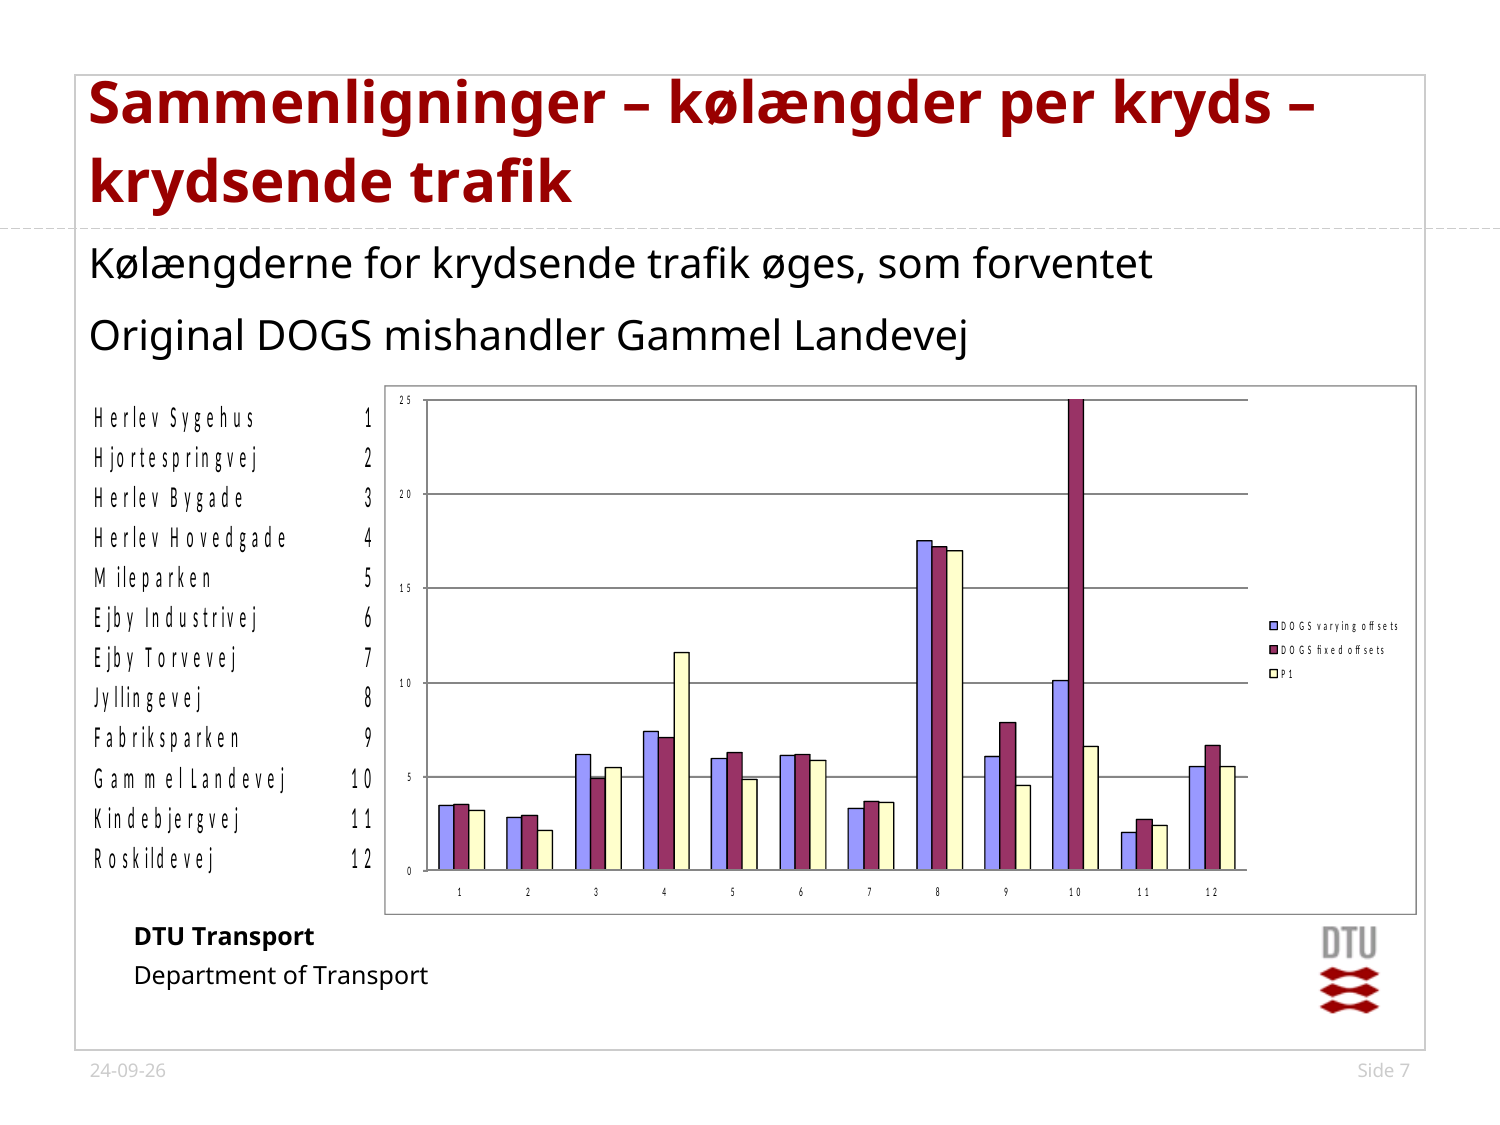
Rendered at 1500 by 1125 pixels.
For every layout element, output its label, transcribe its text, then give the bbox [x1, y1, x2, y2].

subtitle Kølængderne for krydsende trafik øges, som forventet Original DOGS mishandler Gammel Landevej [88, 224, 1442, 372]
picture [88, 384, 1418, 1034]
title Sammenligninger – kølængder per kryds – krydsende trafik [88, 73, 1377, 207]
